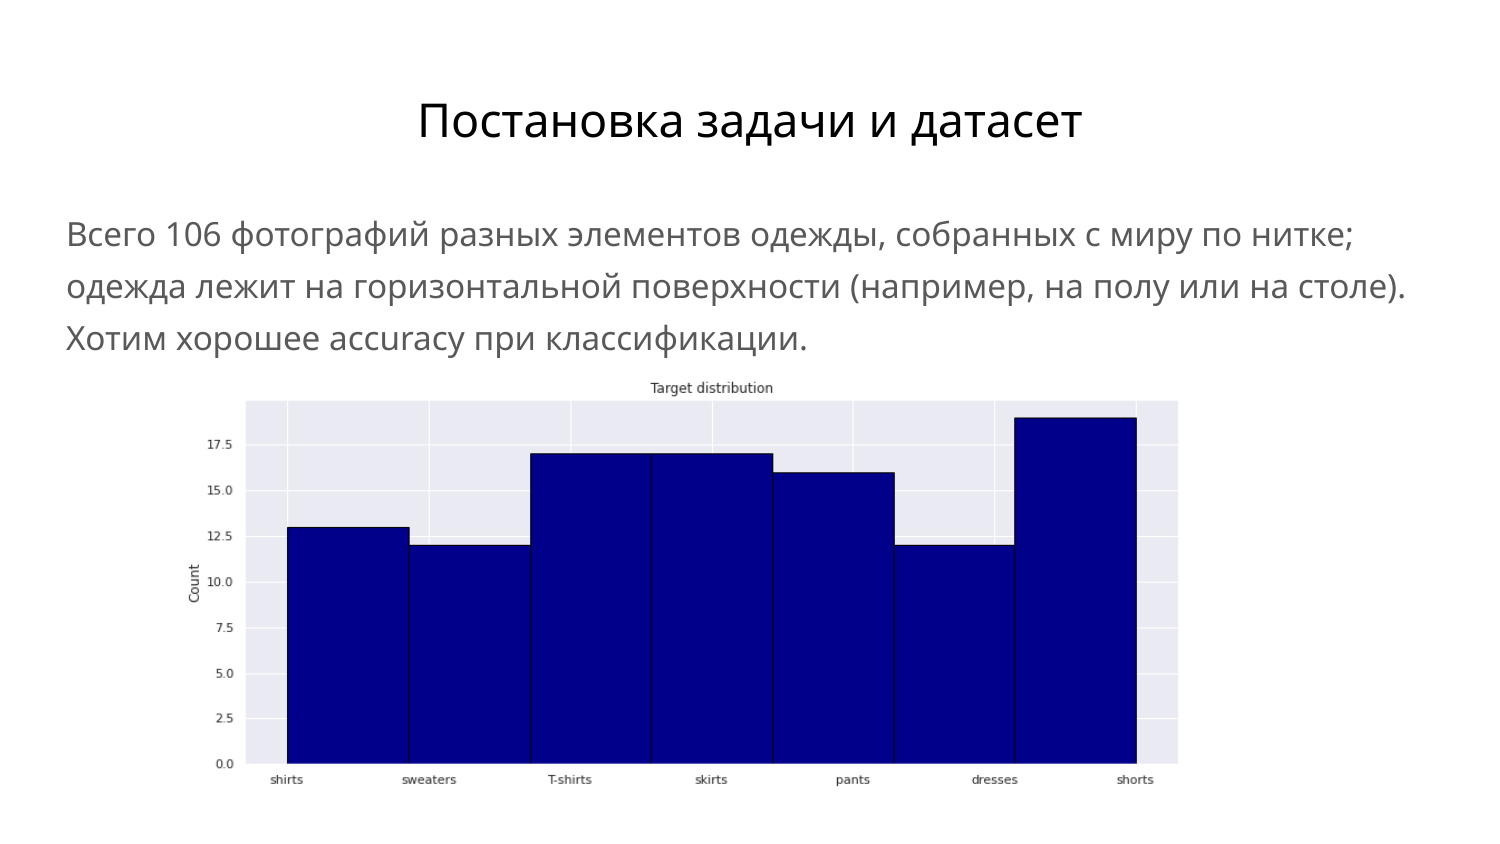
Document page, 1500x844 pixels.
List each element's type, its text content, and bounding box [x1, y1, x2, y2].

title Постановка задачи и датасет [51, 72, 1449, 167]
list Всего 106 фотографий разных элементов одежды, собранных с миру по нитке; одежда лежит на горизонтальной поверхности (например, на полу или на столе). Хотим хорошее accuracy при классификации. [51, 189, 1449, 375]
picture [180, 374, 1186, 794]
